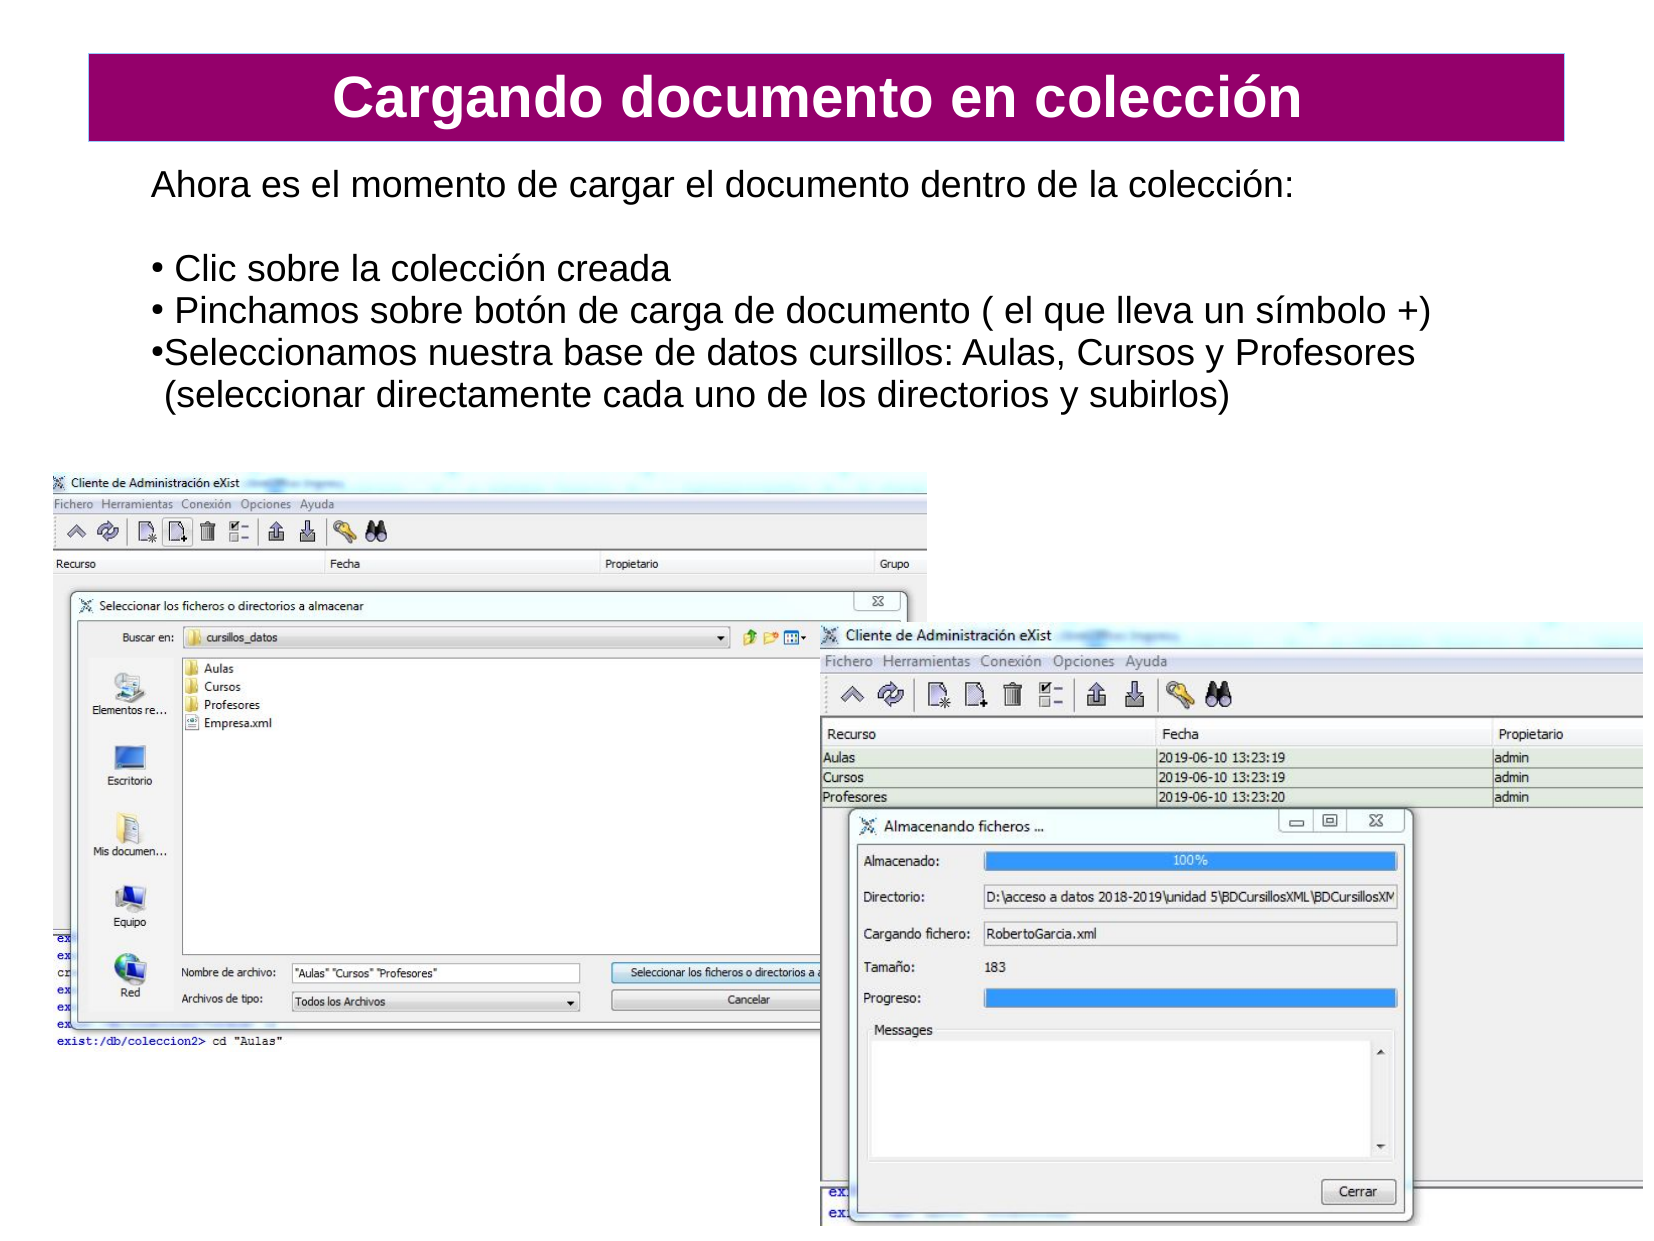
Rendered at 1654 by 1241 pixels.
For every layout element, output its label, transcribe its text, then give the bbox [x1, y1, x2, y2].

picture [53, 472, 1643, 1226]
text_box Cargando documento en colección [88, 53, 1565, 142]
text_box Ahora es el momento de cargar el documento dentro de la colección: Clic sobre la colección creada Pinchamos sobre botón de carga de documento ( el que lleva un símbolo +) Seleccionamos nuestra base de datos cursillos: Aulas, Cursos y Profesores (seleccionar directamente cada uno de los directorios y subirlos) [136, 156, 1447, 424]
